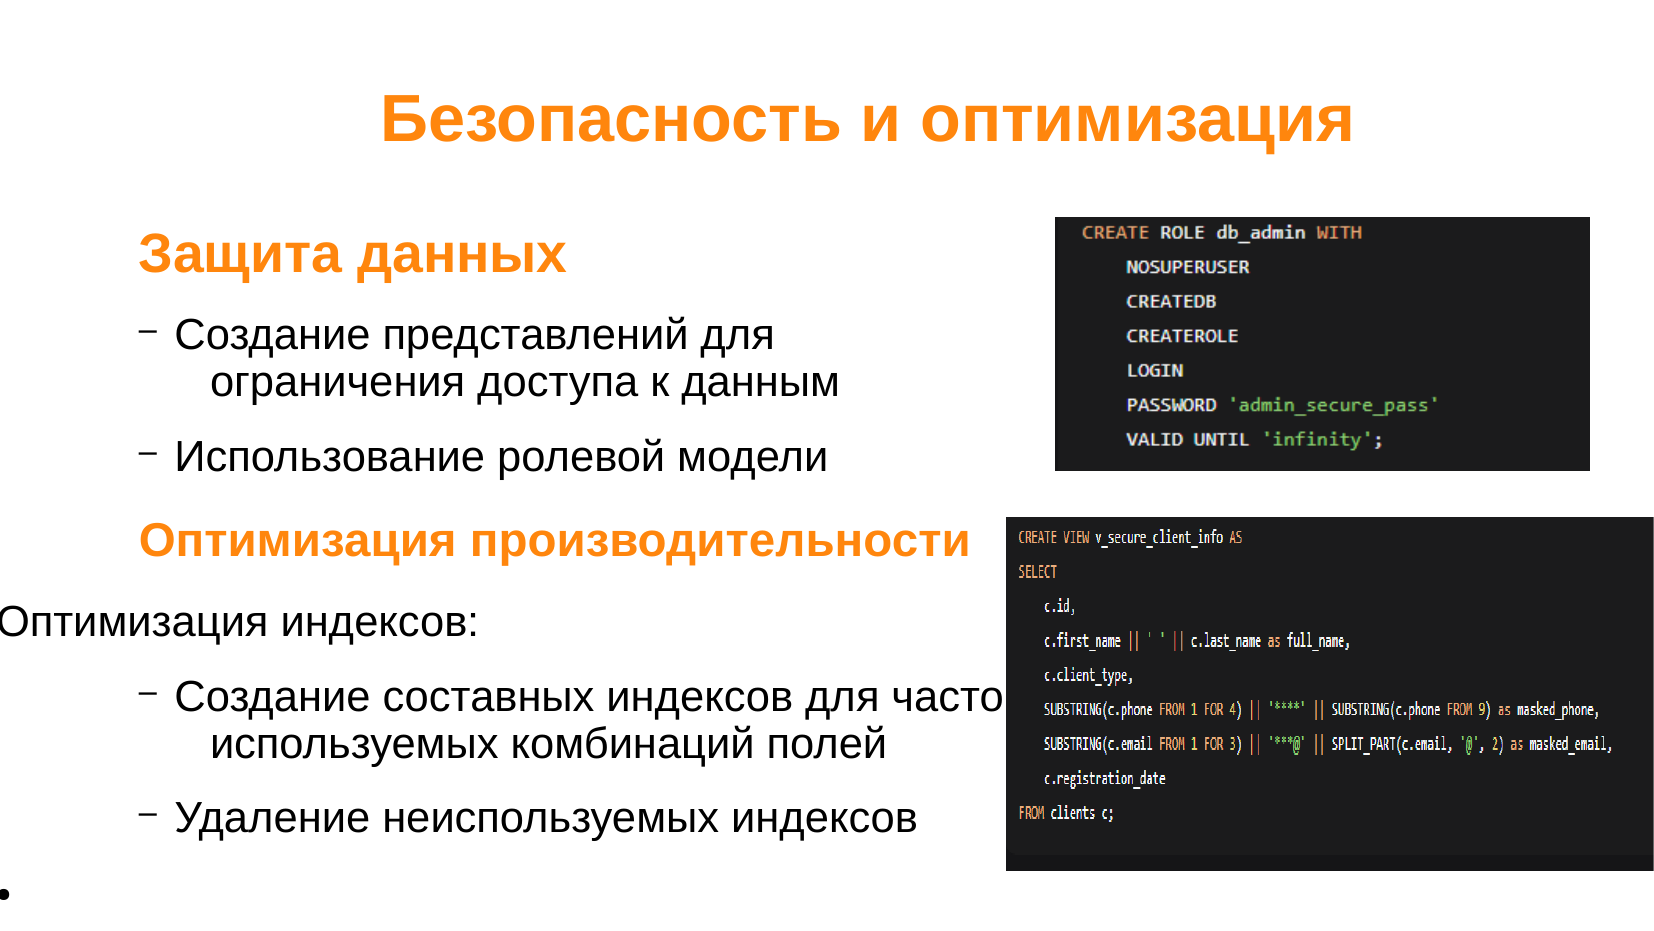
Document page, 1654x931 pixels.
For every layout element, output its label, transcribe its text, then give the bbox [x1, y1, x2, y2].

picture [1055, 217, 1590, 471]
picture [1006, 517, 1654, 871]
list Защита данных Создание представлений для ограничения доступа к данным Использование ролевой модели Оптимизация производительности Оптимизация индексов: Создание составных индексов для часто используемых комбинаций полей Удаление неиспользуемых индексов [0, 217, 1007, 895]
title Безопасность и оптимизация [289, 12, 1447, 218]
